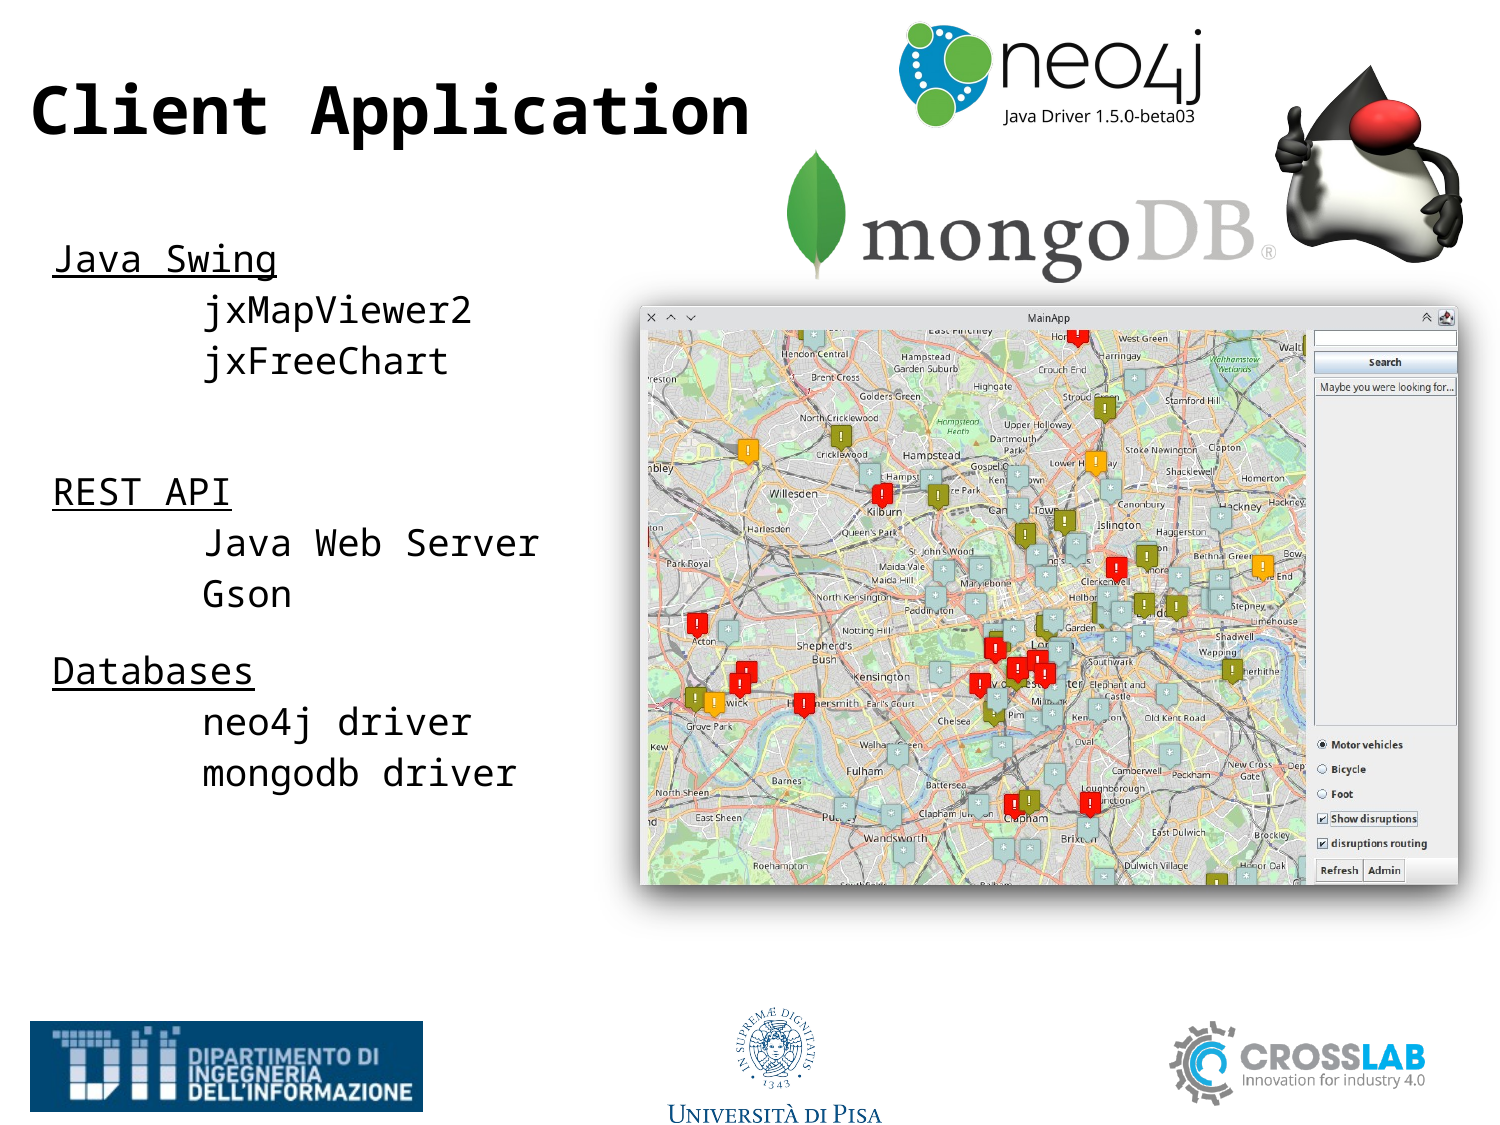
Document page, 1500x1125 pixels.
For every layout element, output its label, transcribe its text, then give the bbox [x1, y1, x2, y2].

picture [912, 52, 919, 58]
text_box Databases neo4j driver mongodb driver [37, 637, 563, 817]
text_box Java Swing jxMapViewer2 jxFreeChart [37, 224, 563, 405]
text_box REST API Java Web Server Gson [37, 458, 563, 637]
picture [1169, 1021, 1425, 1106]
picture [30, 1021, 423, 1112]
picture [586, 0, 1500, 948]
picture [915, 72, 922, 79]
picture [667, 1007, 882, 1123]
picture [958, 94, 964, 101]
picture [936, 29, 943, 36]
picture [964, 87, 971, 94]
title Client Application [30, 14, 751, 203]
